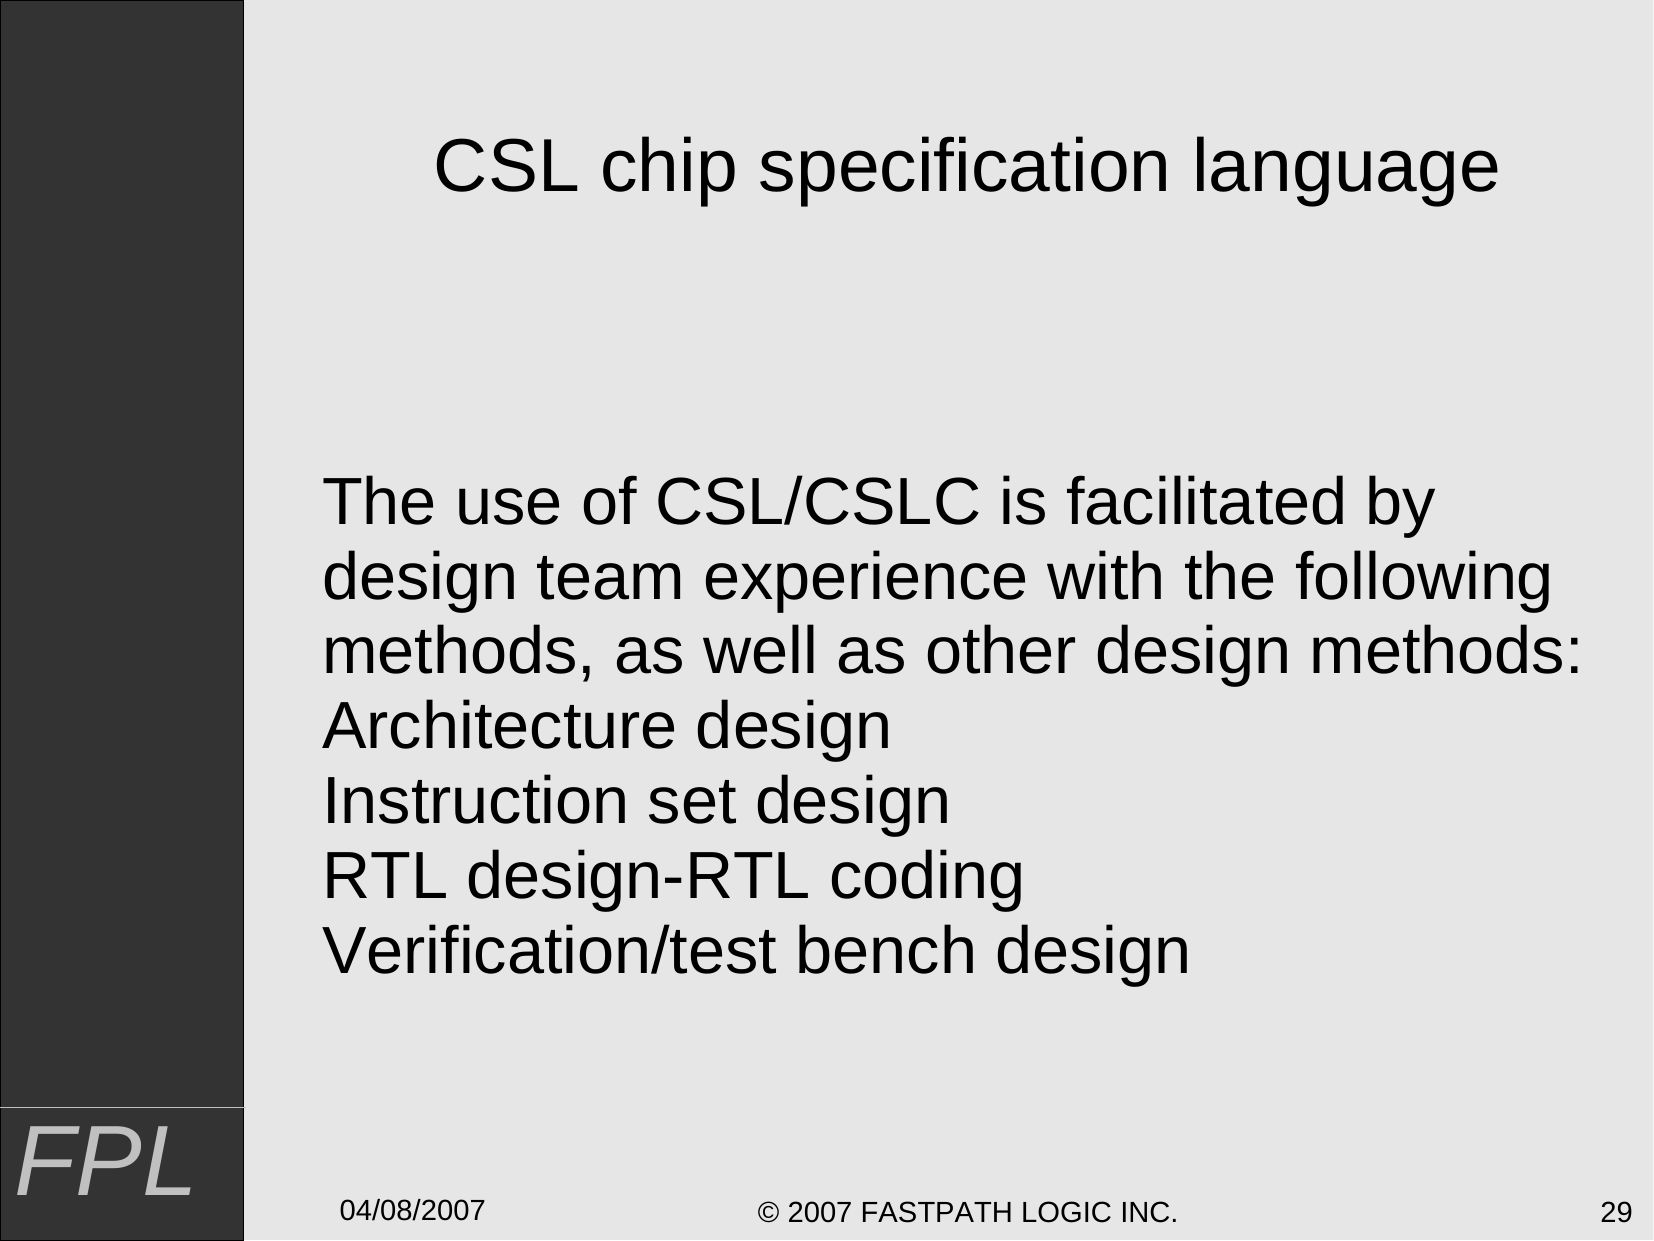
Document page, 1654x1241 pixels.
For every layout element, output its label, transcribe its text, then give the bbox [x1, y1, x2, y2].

subtitle The use of CSL/CSLC is facilitated by design team experience with the following methods, as well as other design methods: Architecture design Instruction set design RTL design-RTL coding Verification/test bench design [322, 272, 1635, 1179]
title CSL chip specification language [427, 57, 1530, 272]
